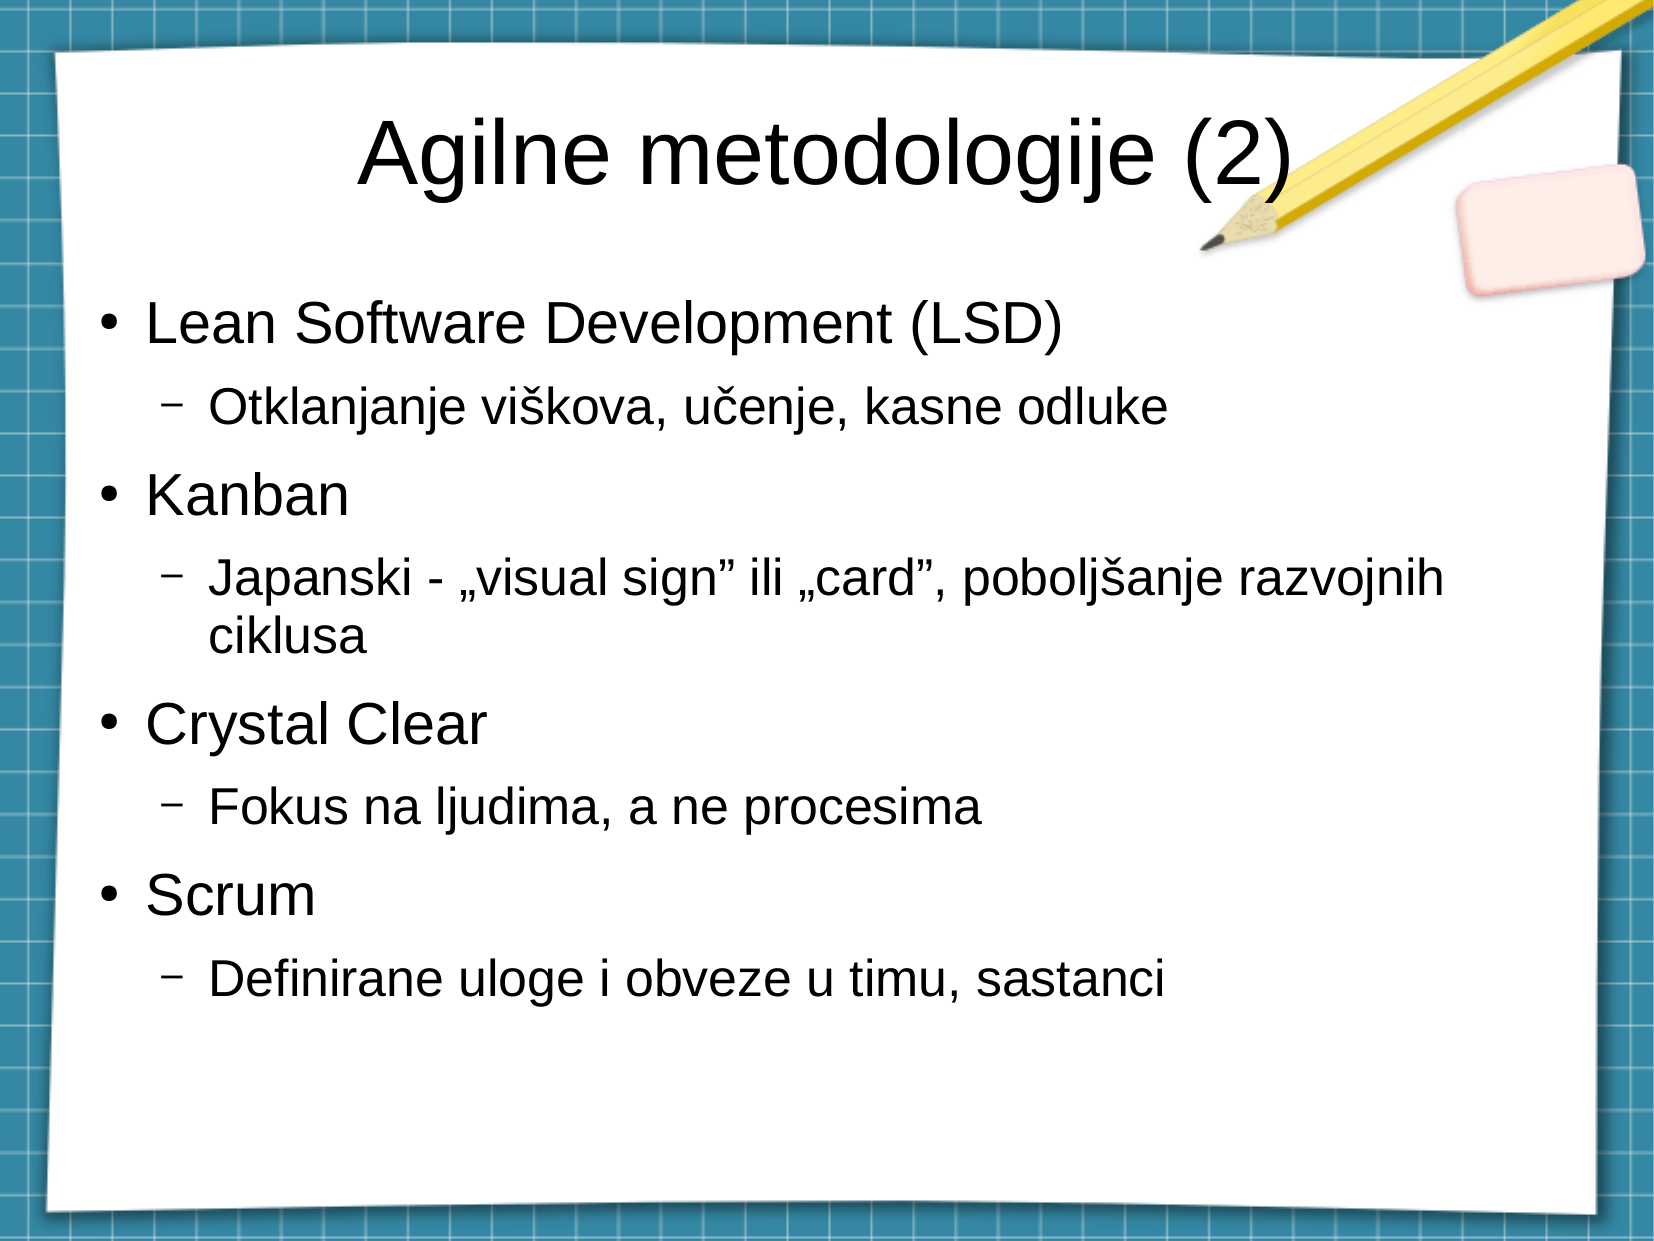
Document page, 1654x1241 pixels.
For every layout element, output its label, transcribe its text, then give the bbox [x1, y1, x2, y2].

picture [0, 0, 1654, 1241]
list Lean Software Development (LSD) Otklanjanje viškova, učenje, kasne odluke Kanban Japanski - „visual sign” ili „card”, poboljšanje razvojnih ciklusa Crystal Clear Fokus na ljudima, a ne procesima Scrum Definirane uloge i obveze u timu, sastanci [82, 290, 1571, 1010]
title Agilne metodologije (2) [82, 49, 1571, 257]
